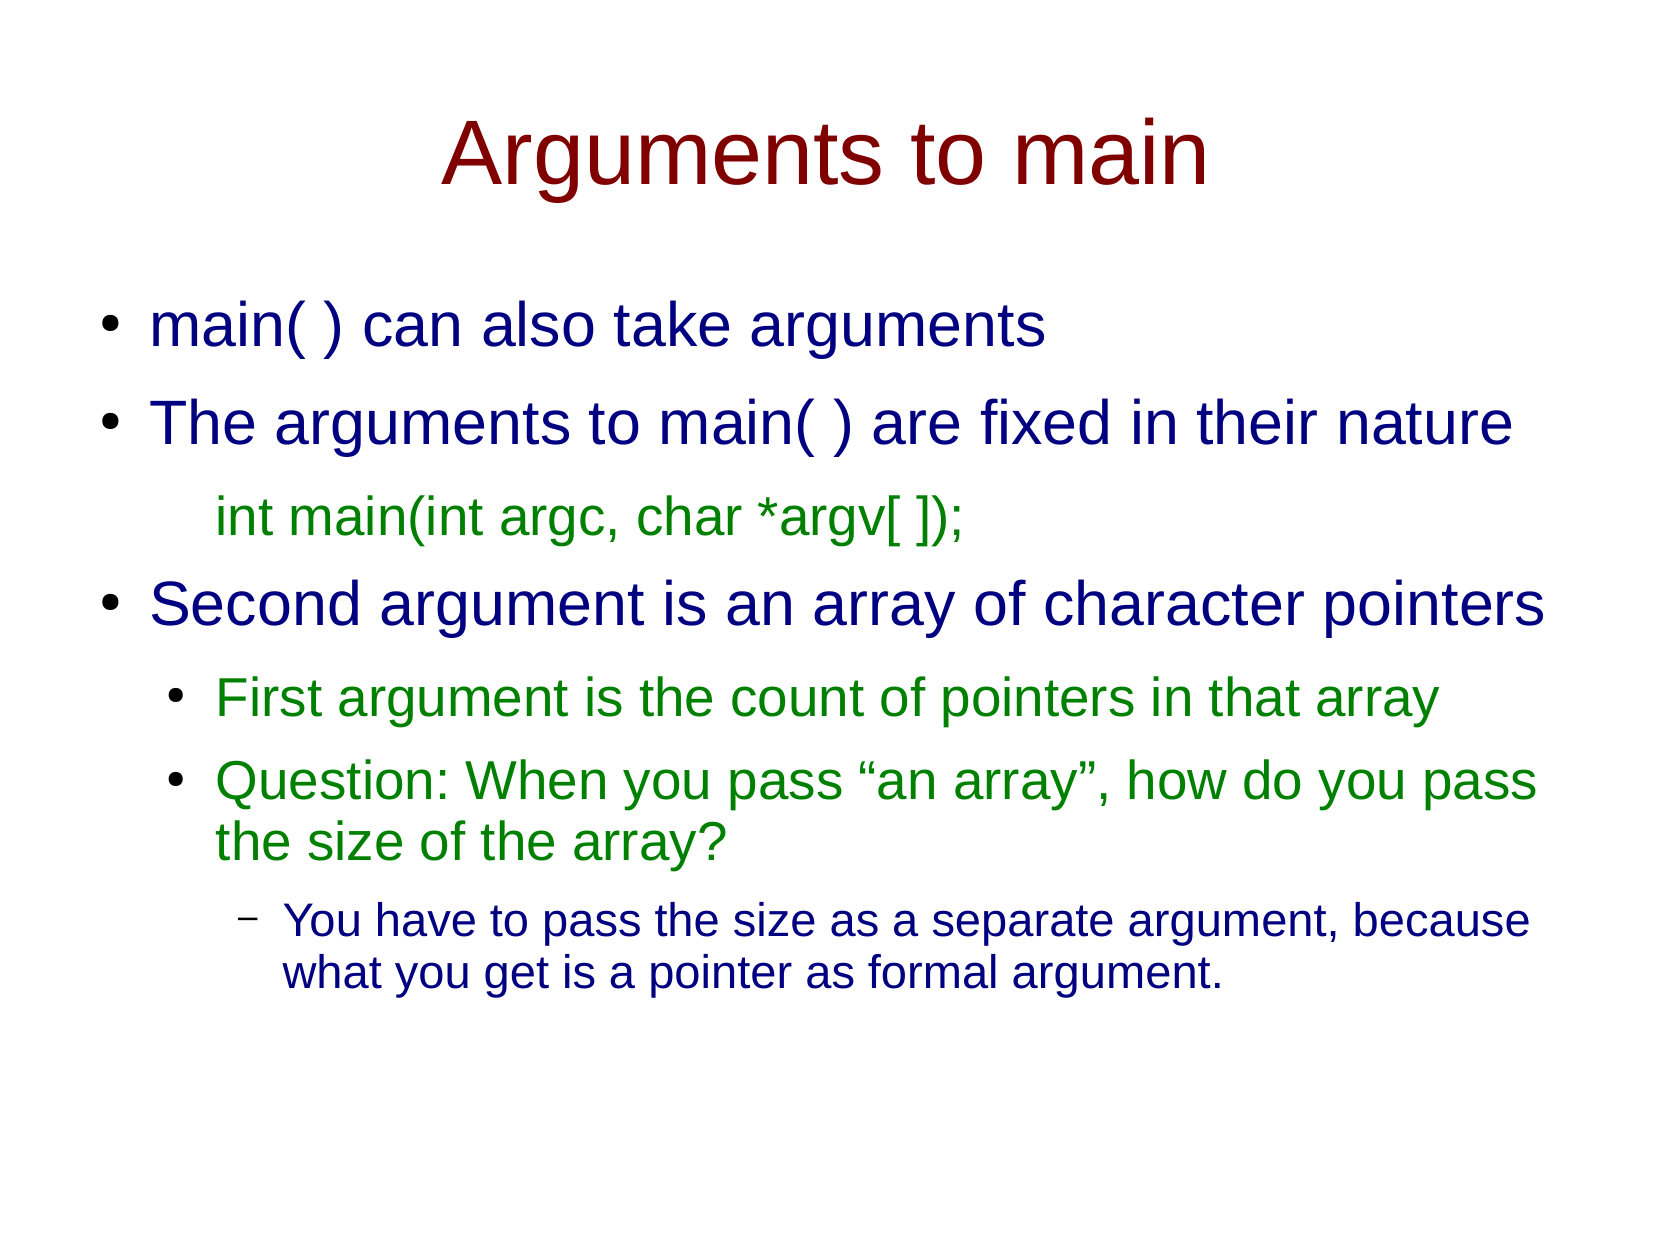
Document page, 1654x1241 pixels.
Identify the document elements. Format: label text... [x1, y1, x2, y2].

list main( ) can also take arguments The arguments to main( ) are fixed in their nature int main(int argc, char *argv[ ]); Second argument is an array of character pointers First argument is the count of pointers in that array Question: When you pass “an array”, how do you pass the size of the array? You have to pass the size as a separate argument, because what you get is a pointer as formal argument. [82, 290, 1571, 1010]
title Arguments to main [82, 49, 1571, 257]
